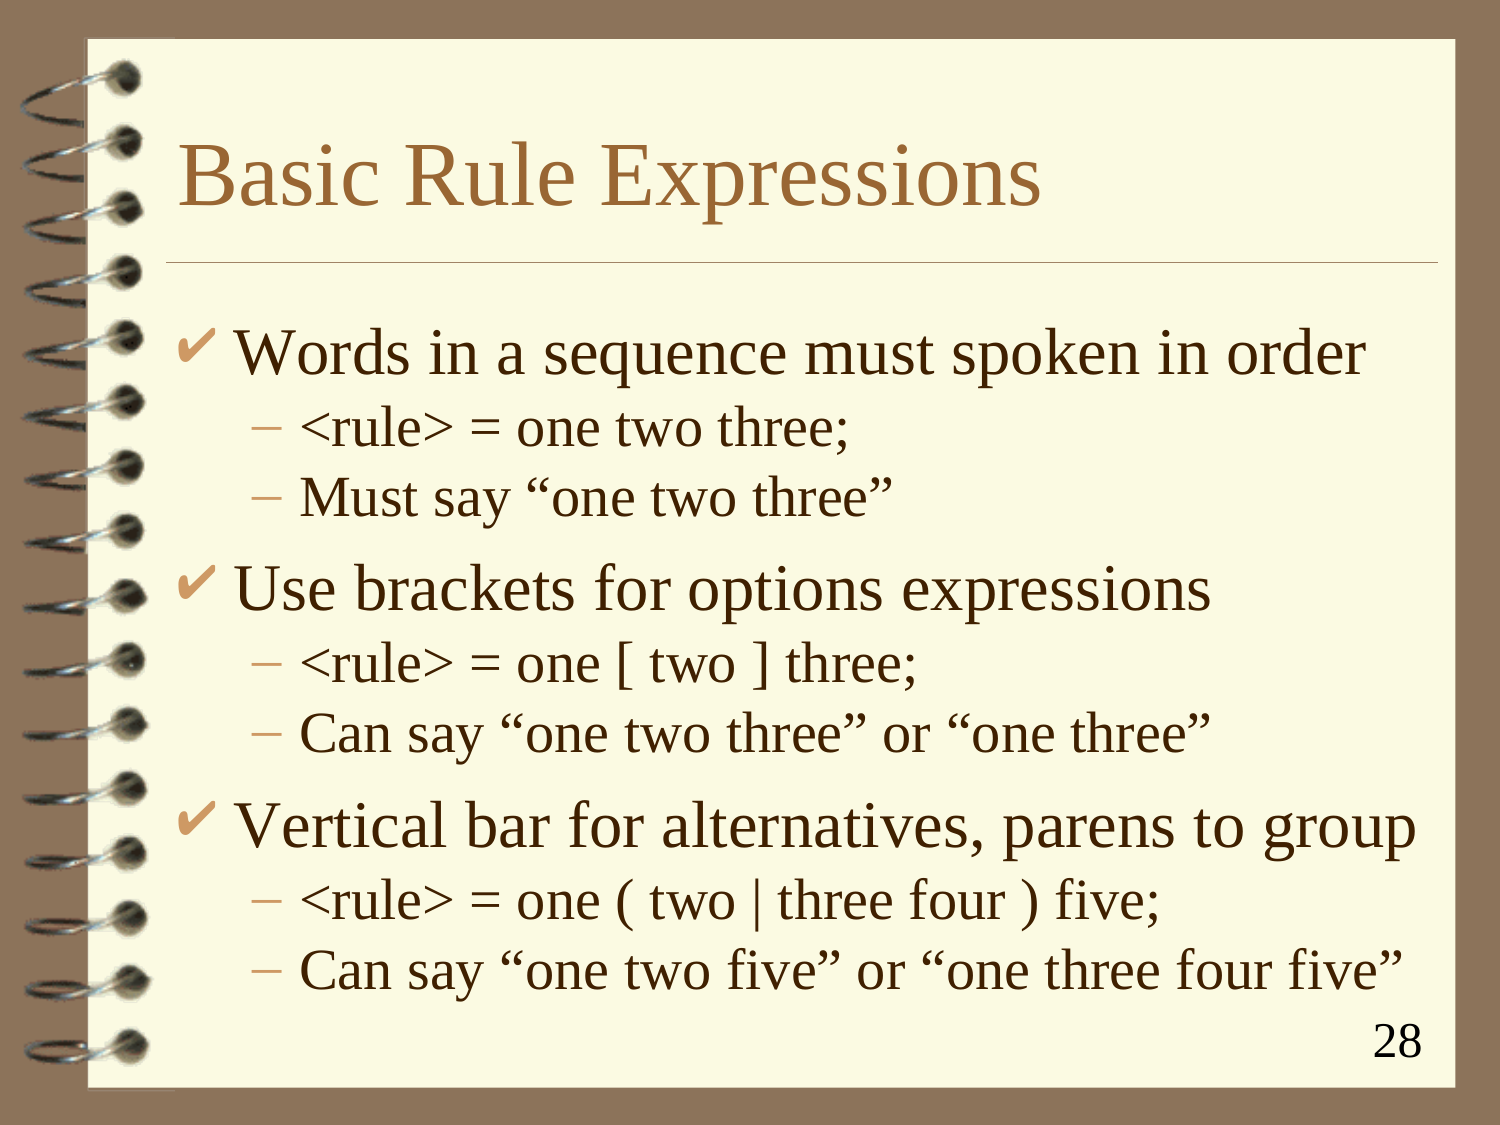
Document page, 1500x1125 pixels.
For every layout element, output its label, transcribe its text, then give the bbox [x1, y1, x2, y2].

title Basic Rule Expressions [162, 74, 1438, 263]
picture [0, 0, 175, 1125]
list Words in a sequence must spoken in order <rule> = one two three; Must say “one two three” Use brackets for options expressions <rule> = one [ two ] three; Can say “one two three” or “one three” Vertical bar for alternatives, parens to group <rule> = one ( two | three four ) five; Can say “one two five” or “one three four five” [162, 299, 1438, 976]
